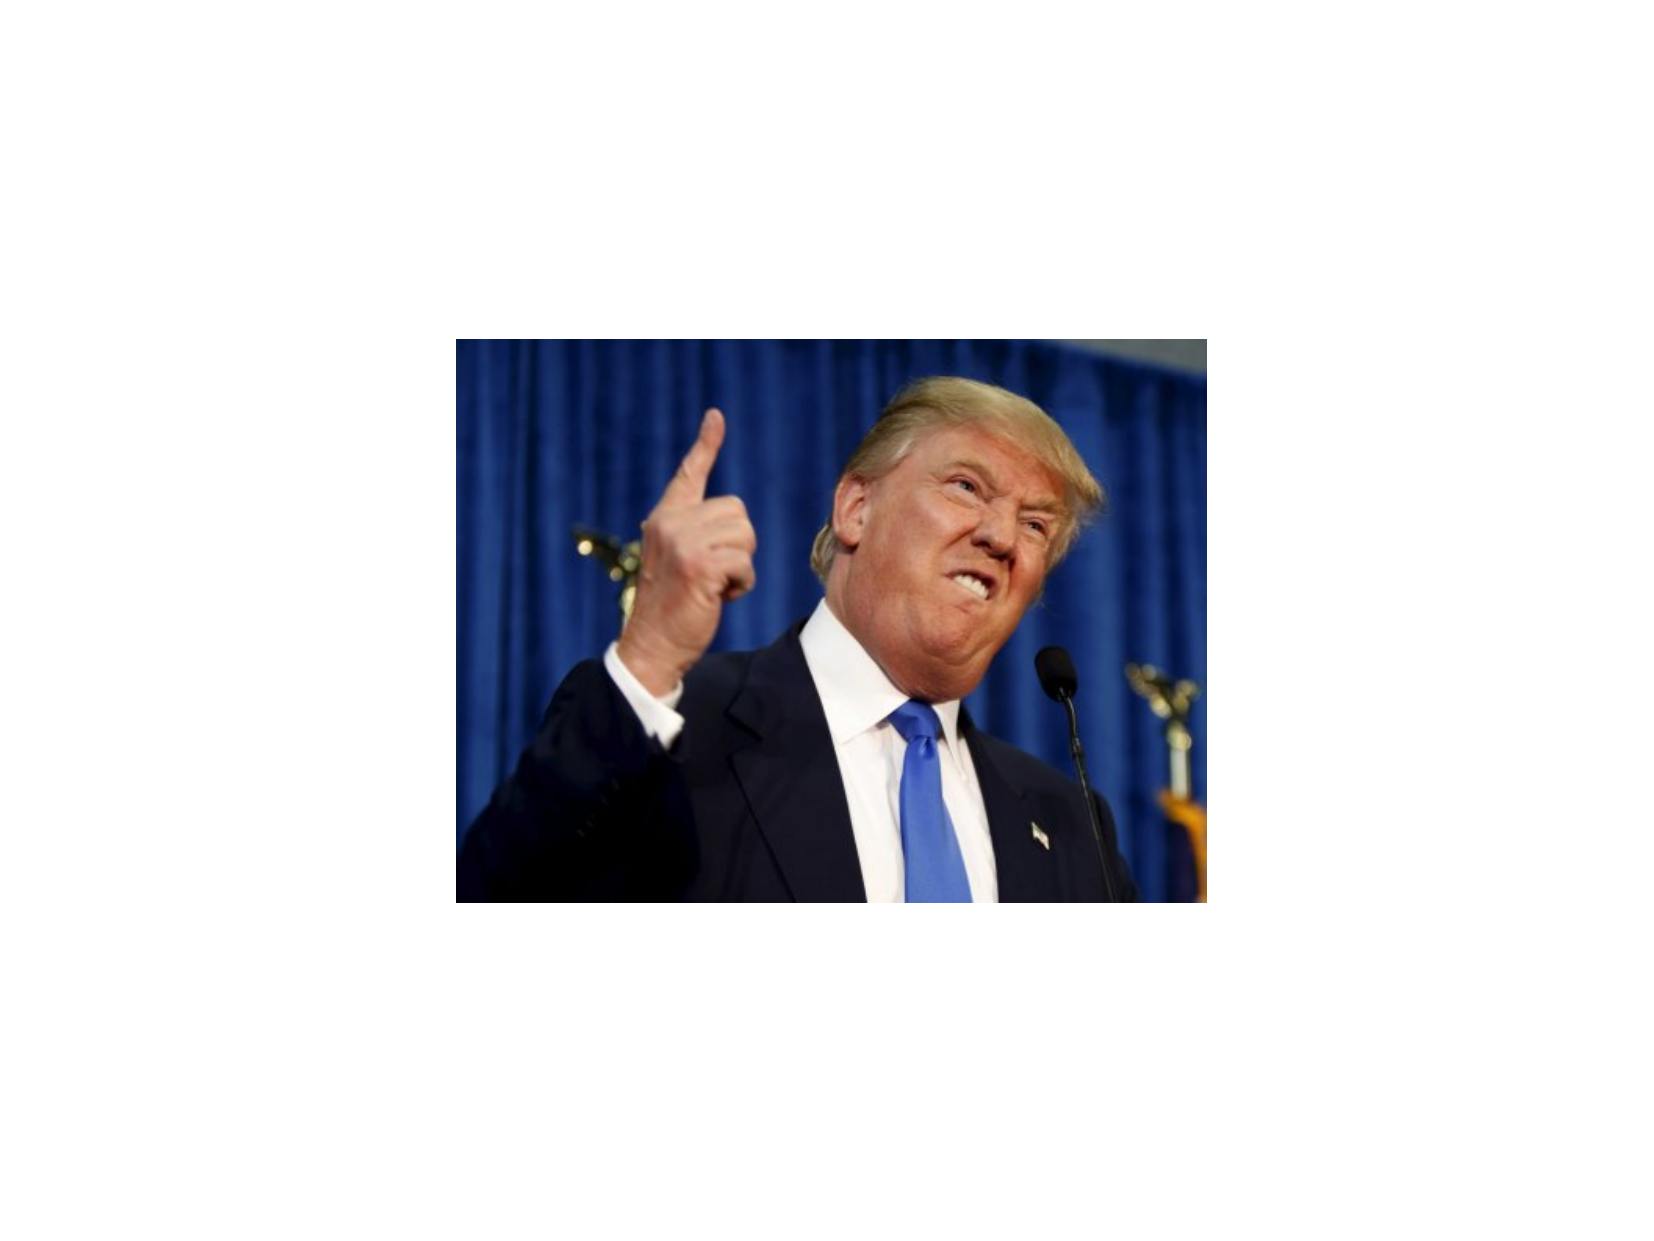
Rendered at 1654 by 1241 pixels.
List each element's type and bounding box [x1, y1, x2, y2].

picture [456, 339, 1207, 903]
